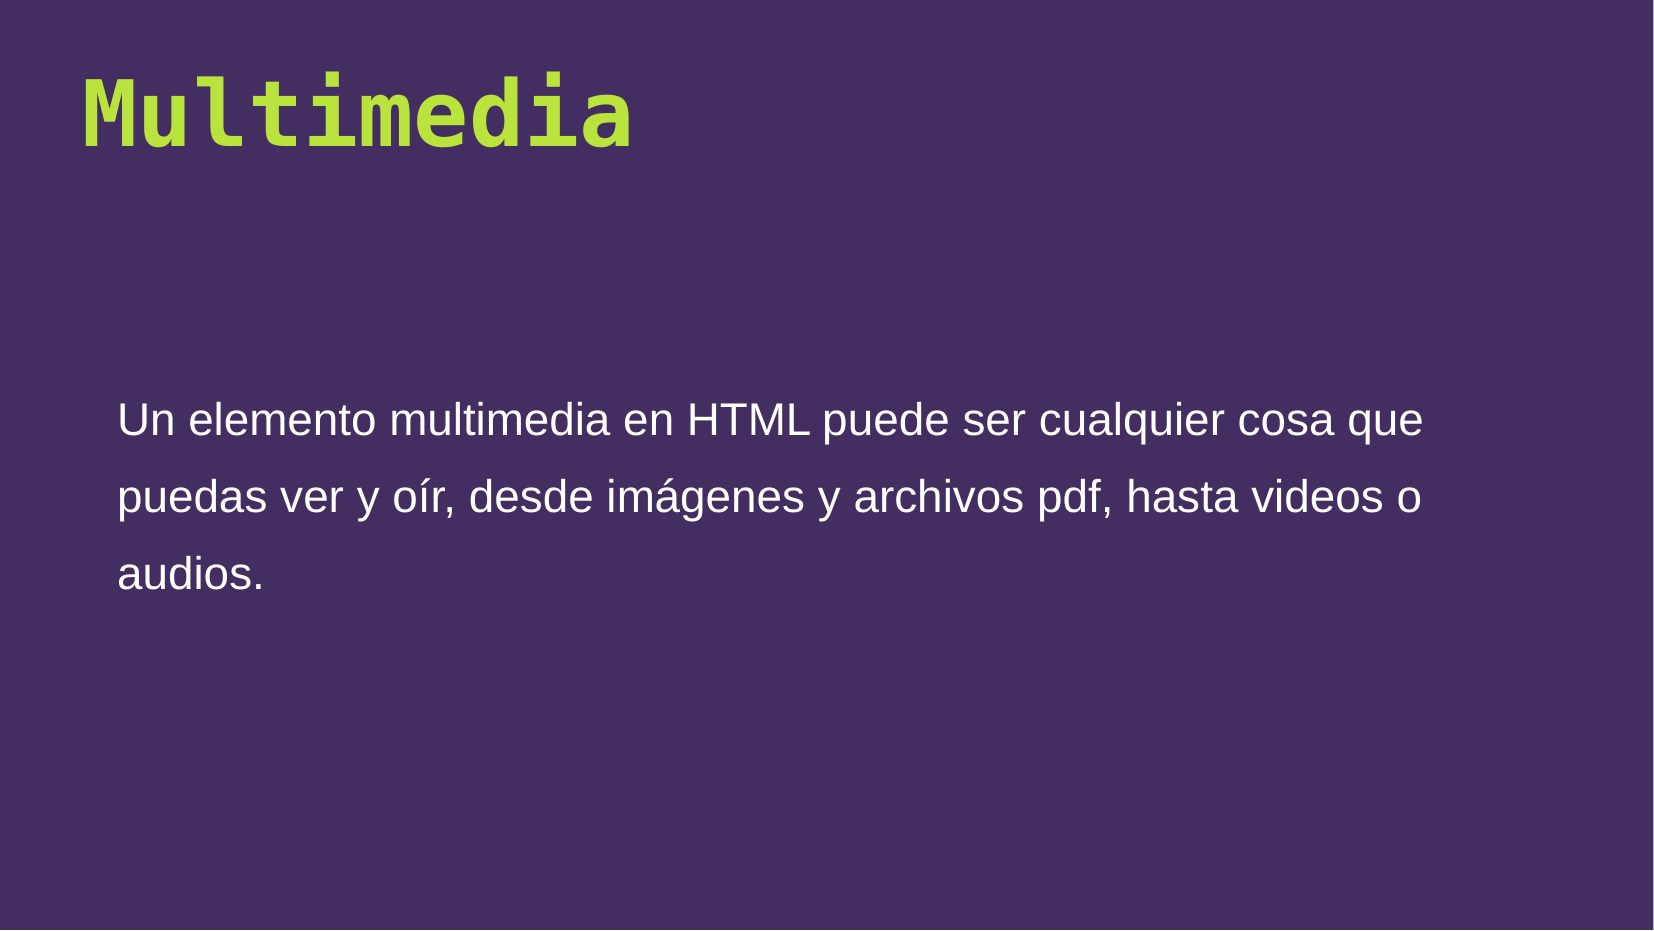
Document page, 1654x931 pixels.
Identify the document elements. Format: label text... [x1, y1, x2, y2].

title Multimedia [82, 37, 1571, 193]
list Un elemento multimedia en HTML puede ser cualquier cosa que puedas ver y oír, desde imágenes y archivos pdf, hasta videos o audios. [117, 228, 1482, 837]
